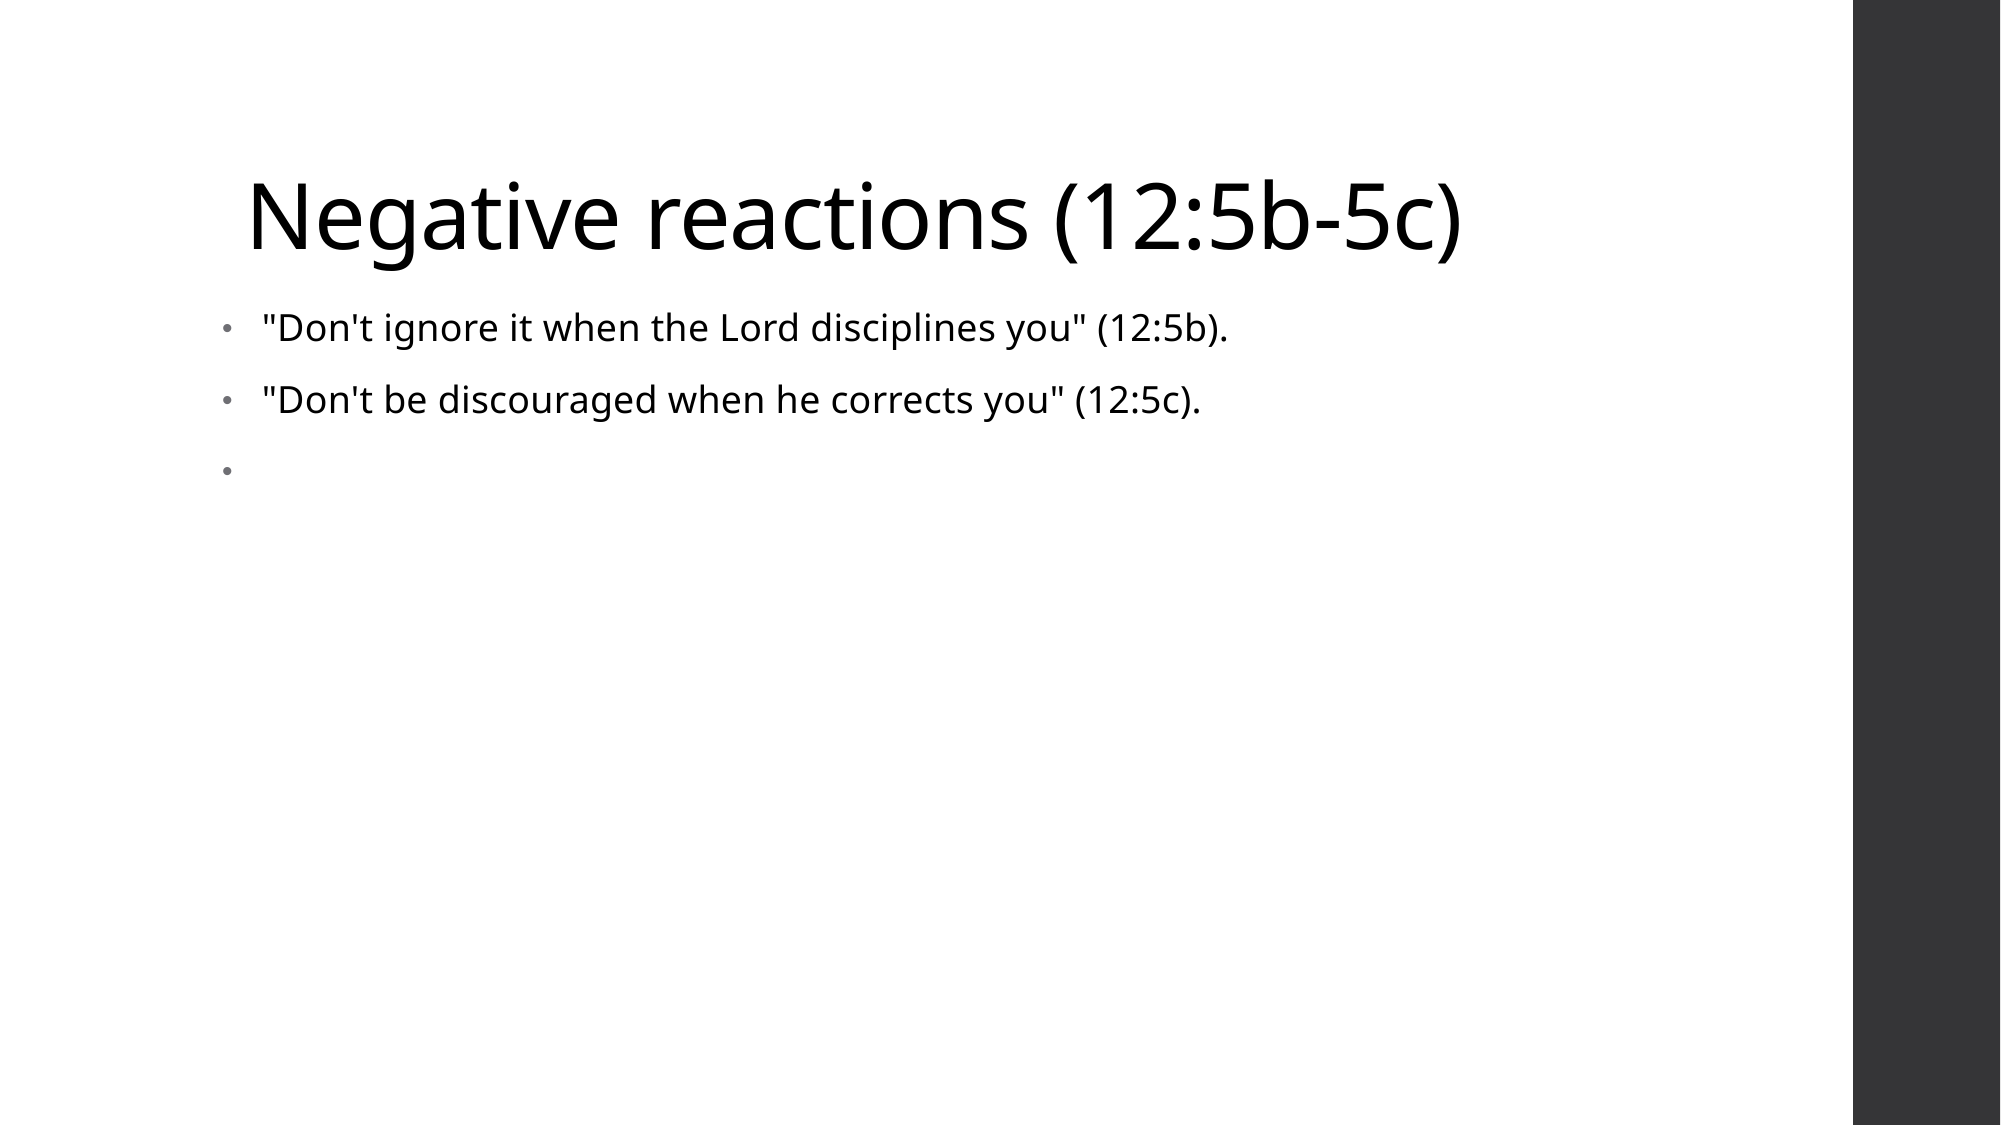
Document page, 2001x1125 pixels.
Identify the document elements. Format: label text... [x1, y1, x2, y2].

list "Don't ignore it when the Lord disciplines you" (12:5b). "Don't be discouraged when he corrects you" (12:5c). [206, 299, 1617, 1014]
title Negative reactions (12:5b-5c) [206, 60, 1797, 278]
